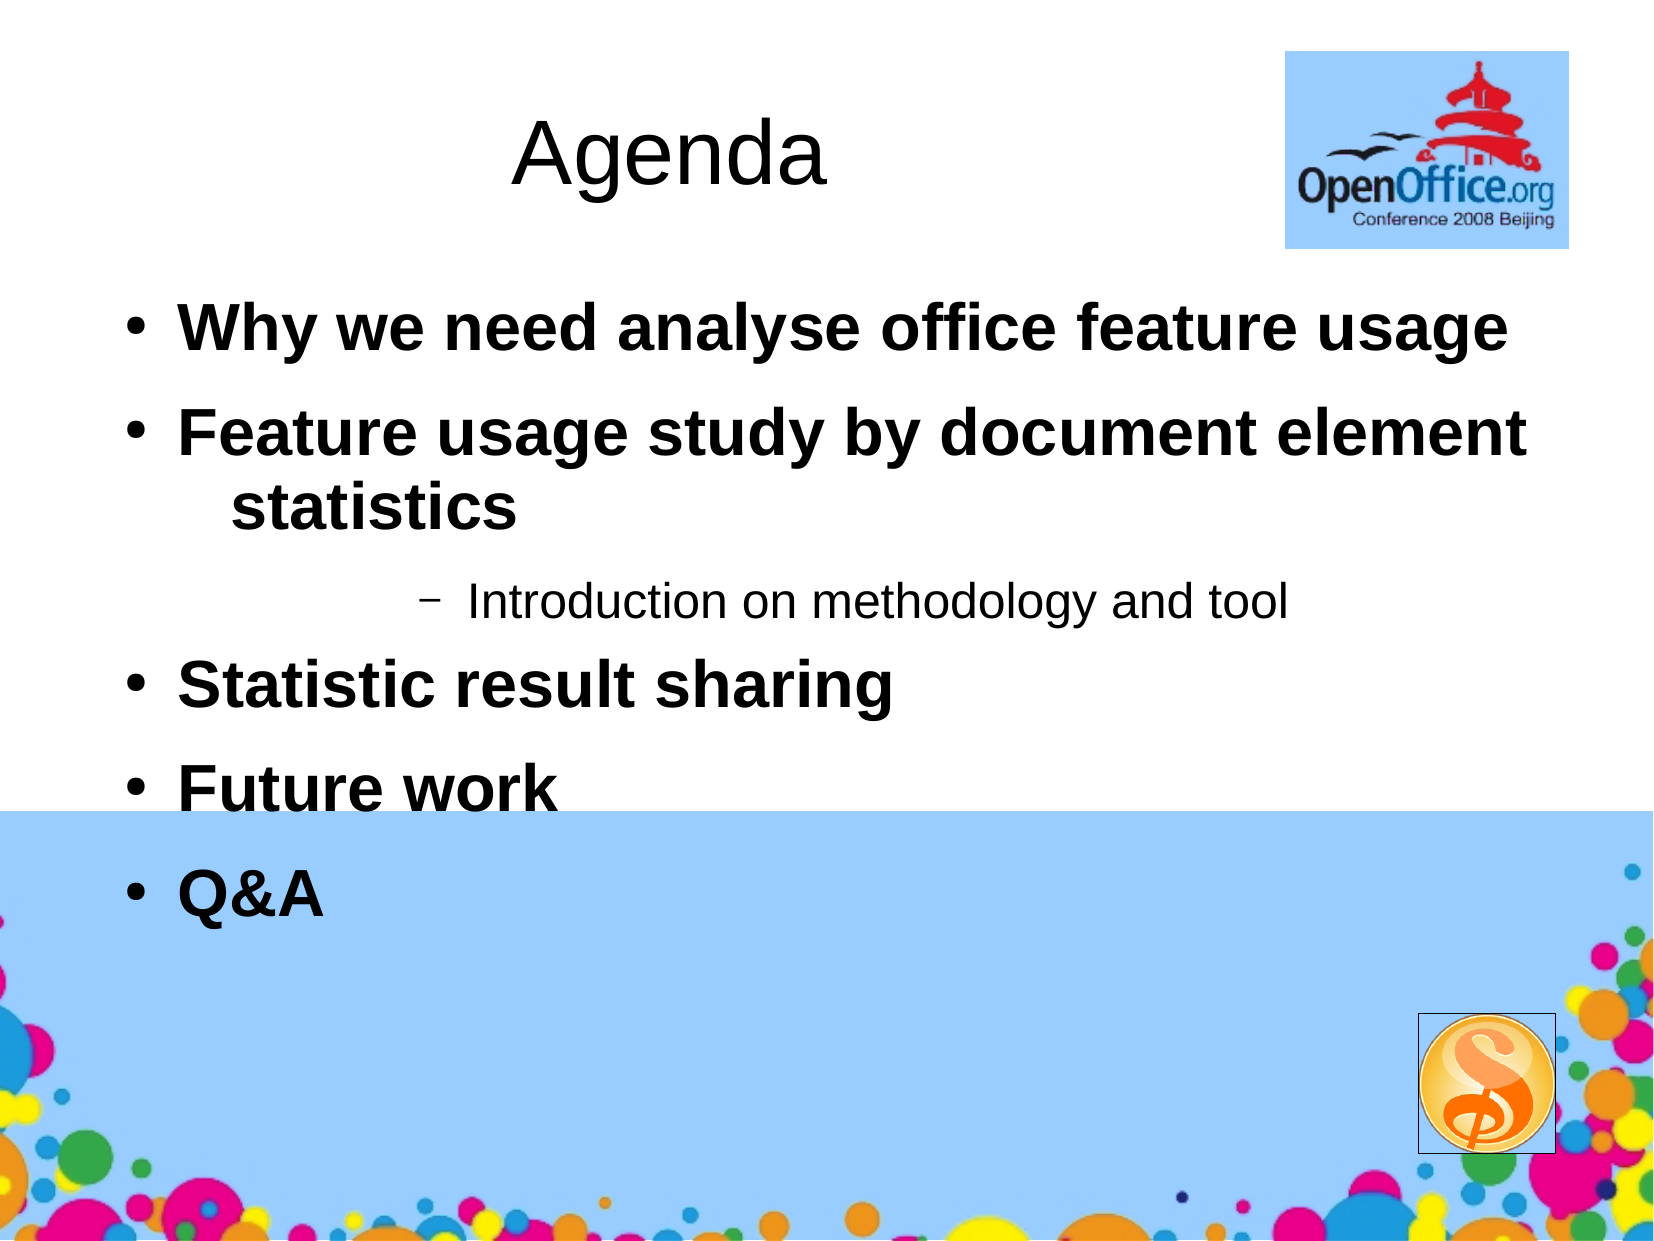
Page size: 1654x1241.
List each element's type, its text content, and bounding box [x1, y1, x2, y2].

picture [0, 810, 1654, 1241]
list Why we need analyse office feature usage Feature usage study by document element statistics Introduction on methodology and tool Statistic result sharing Future work Q&A [88, 290, 1577, 1109]
picture [1285, 51, 1569, 250]
picture [1419, 1109, 1555, 1153]
title Agenda [82, 49, 1258, 257]
